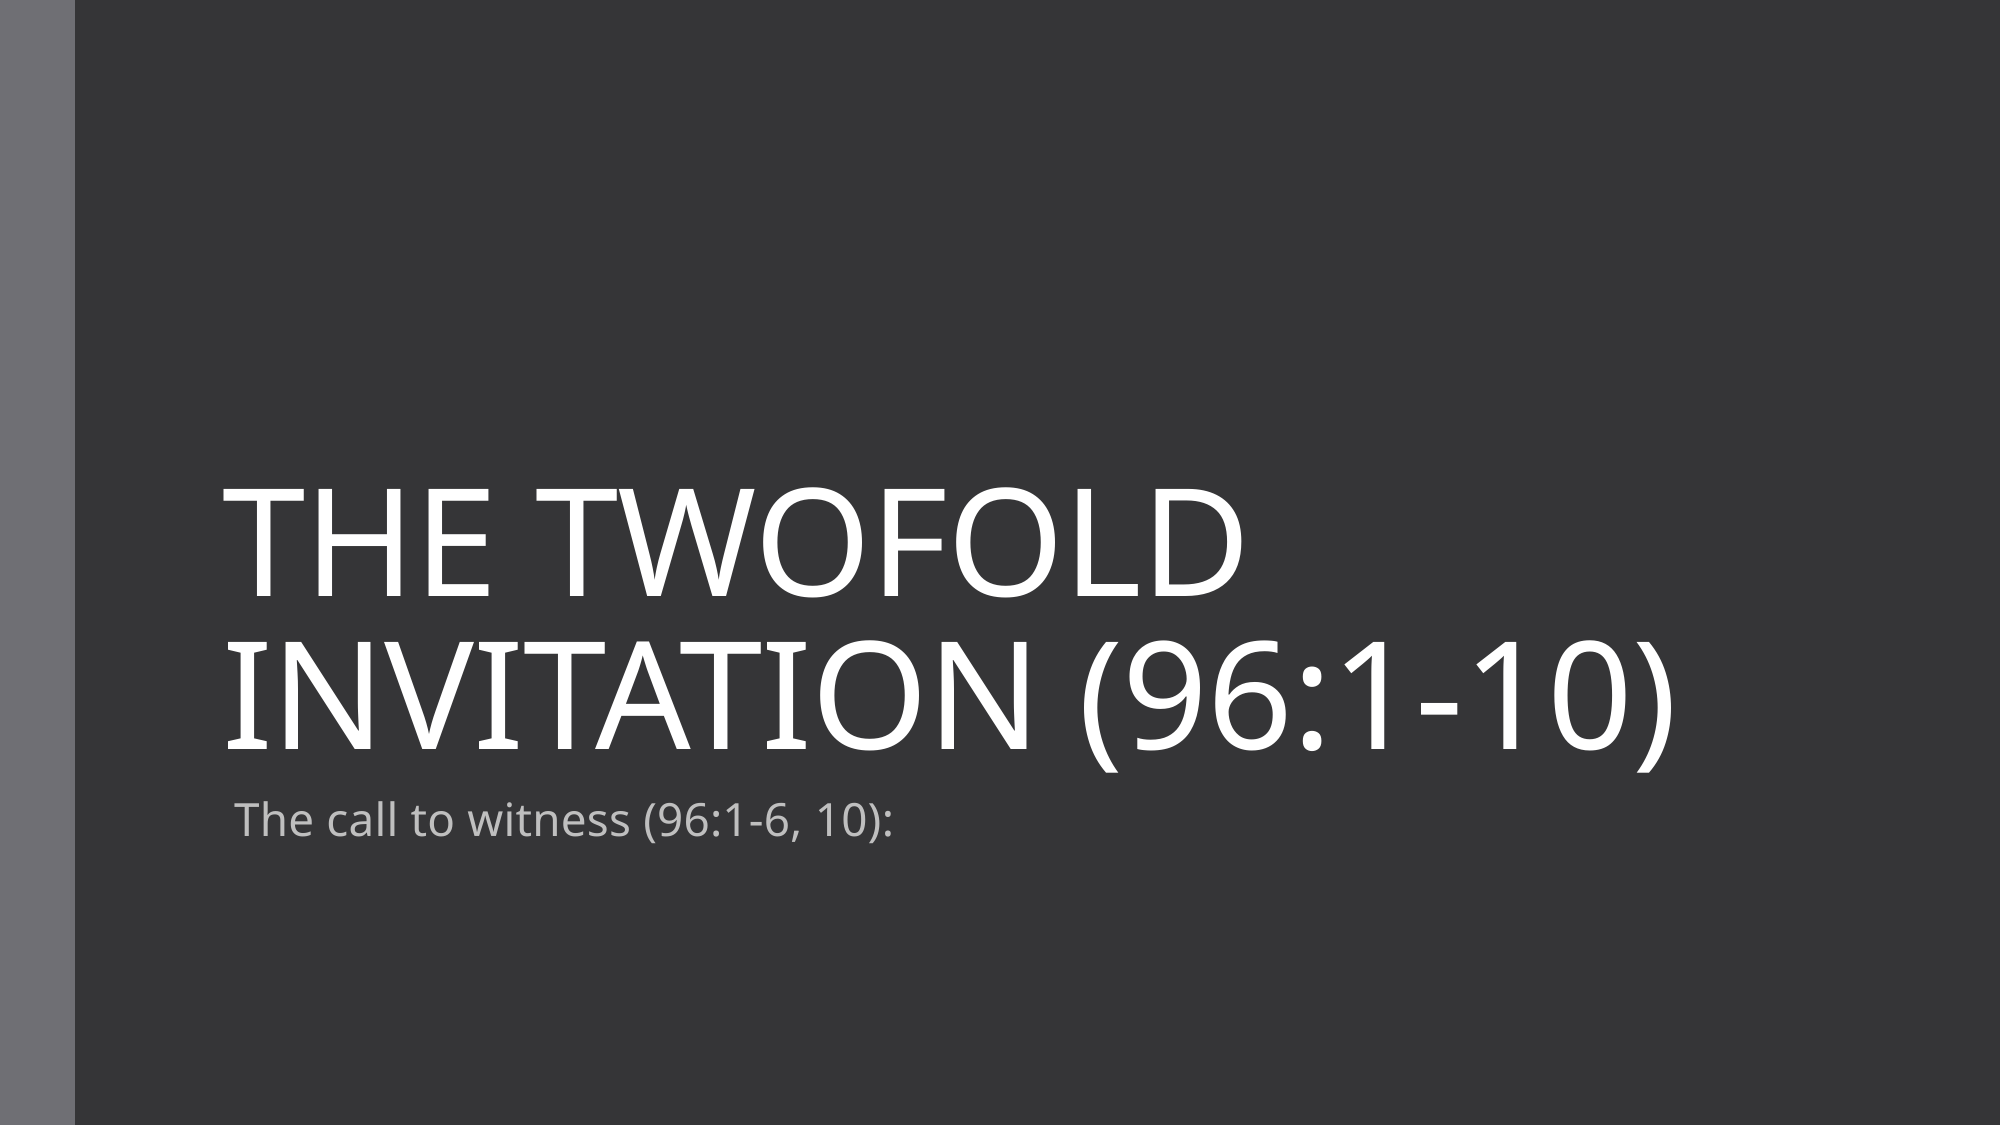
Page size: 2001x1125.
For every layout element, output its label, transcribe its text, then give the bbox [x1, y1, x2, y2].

title THE TWOFOLD INVITATION (96:1-10) [206, 124, 1752, 787]
subtitle The call to witness (96:1-6, 10): [206, 787, 1752, 1066]
